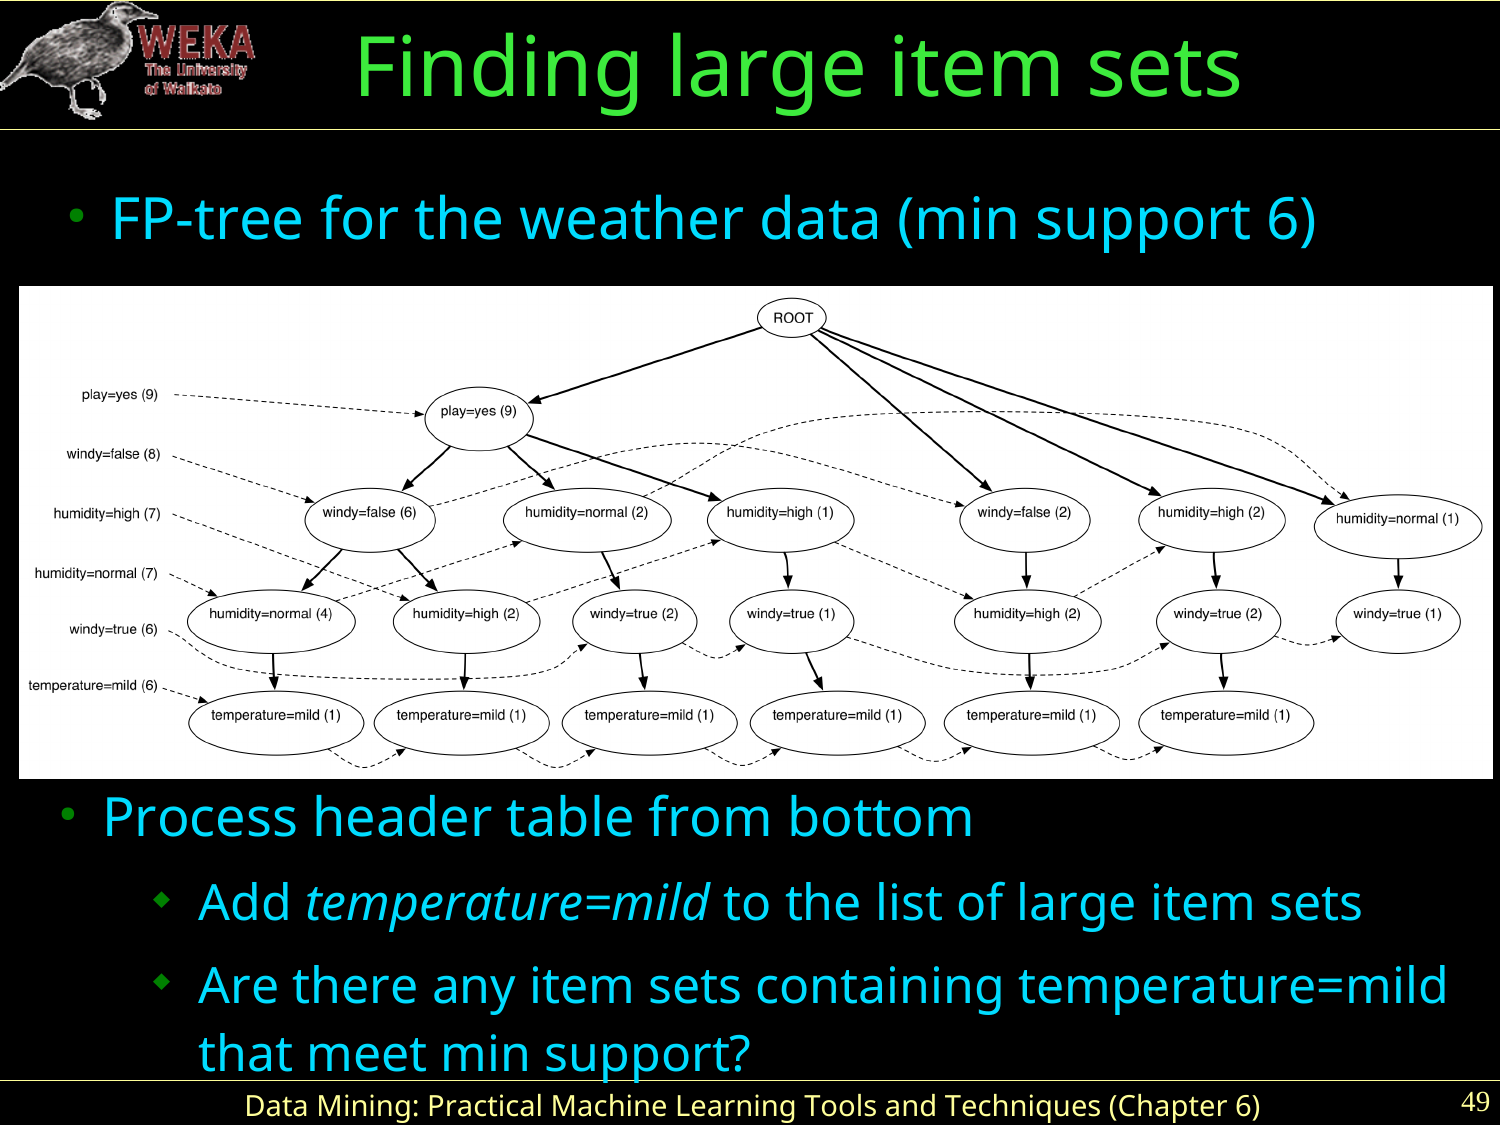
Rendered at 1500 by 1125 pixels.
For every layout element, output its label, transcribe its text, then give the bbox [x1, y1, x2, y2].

picture [19, 286, 1493, 779]
picture [0, 1, 266, 129]
title Finding large item sets [353, 0, 1429, 159]
list FP-tree for the weather data (min support 6) [67, 177, 1418, 284]
list Process header table from bottom Add temperature=mild to the list of large item sets Are there any item sets containing temperature=mild that meet min support? [59, 778, 1485, 1038]
